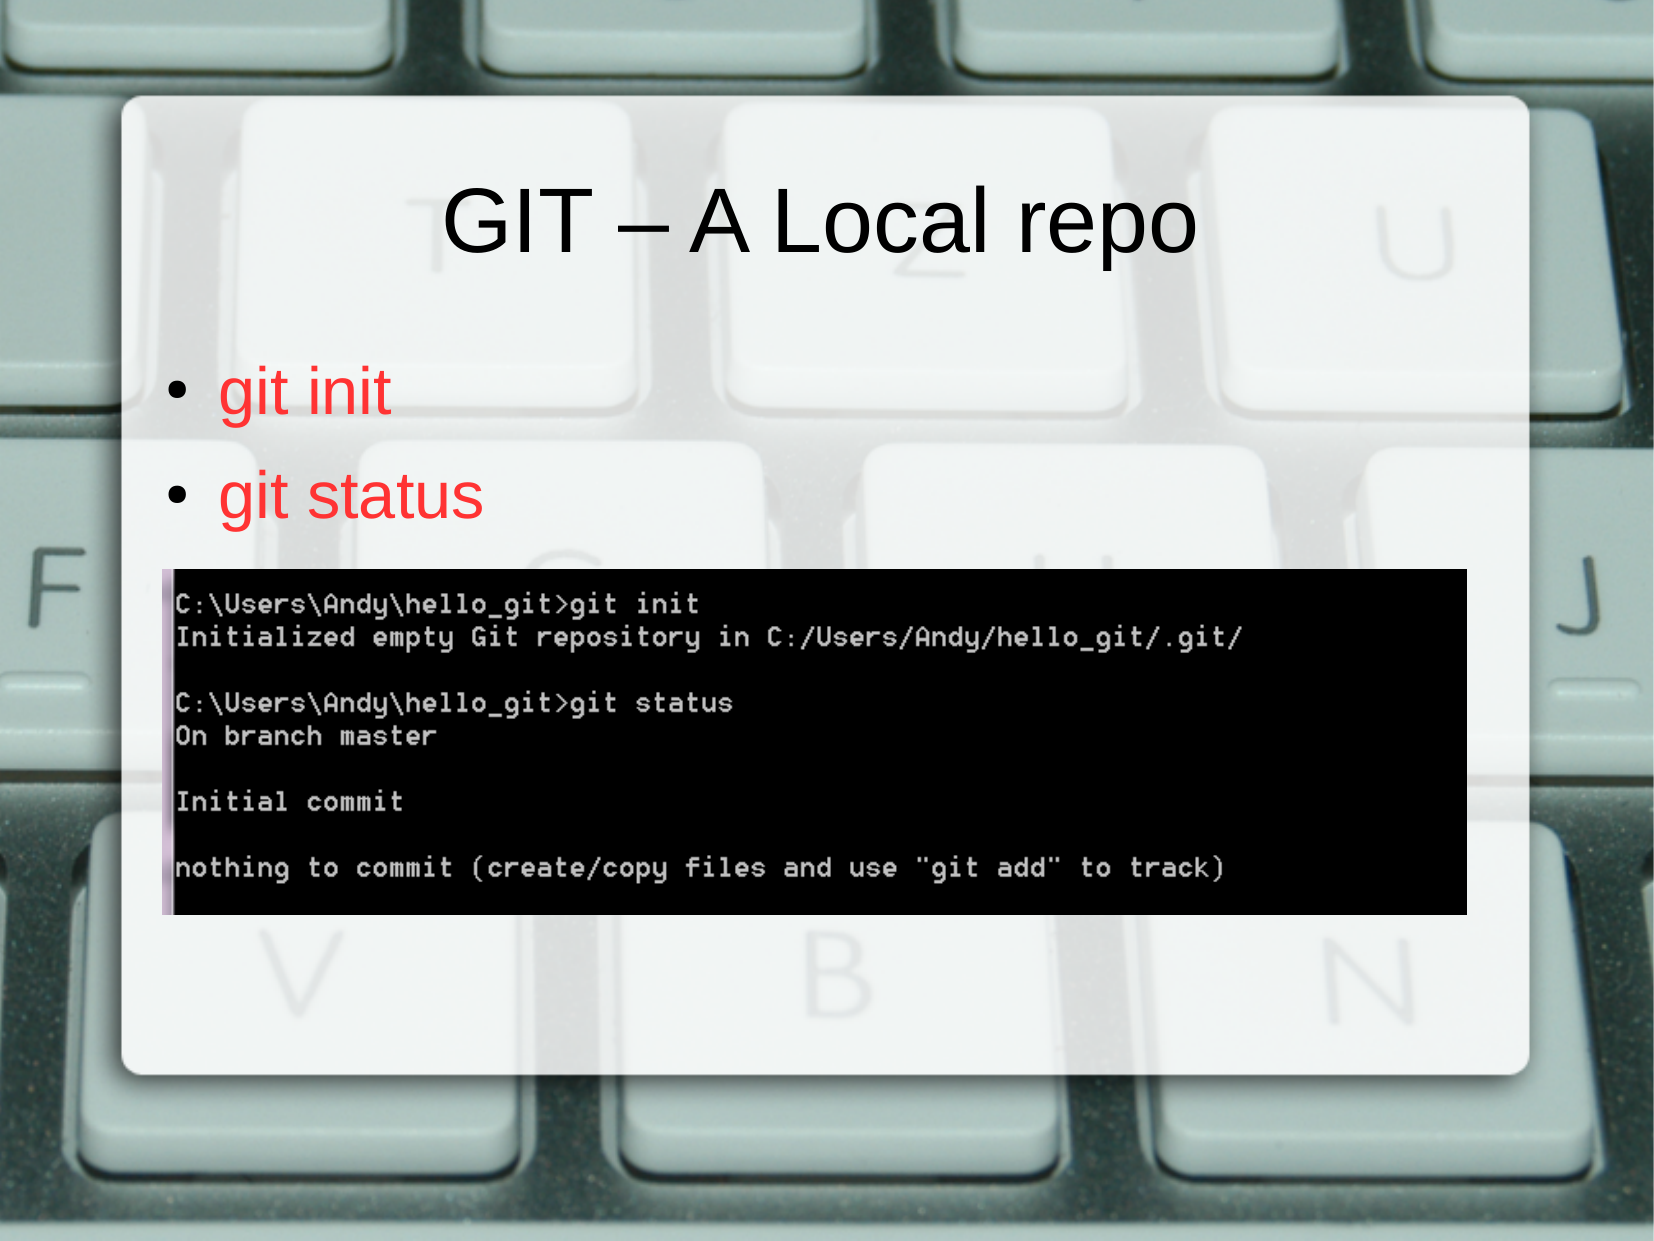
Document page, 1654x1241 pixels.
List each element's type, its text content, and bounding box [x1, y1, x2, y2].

list git init git status [147, 354, 1506, 1063]
title GIT – A Local repo [135, 117, 1506, 325]
picture [0, 0, 1654, 1241]
